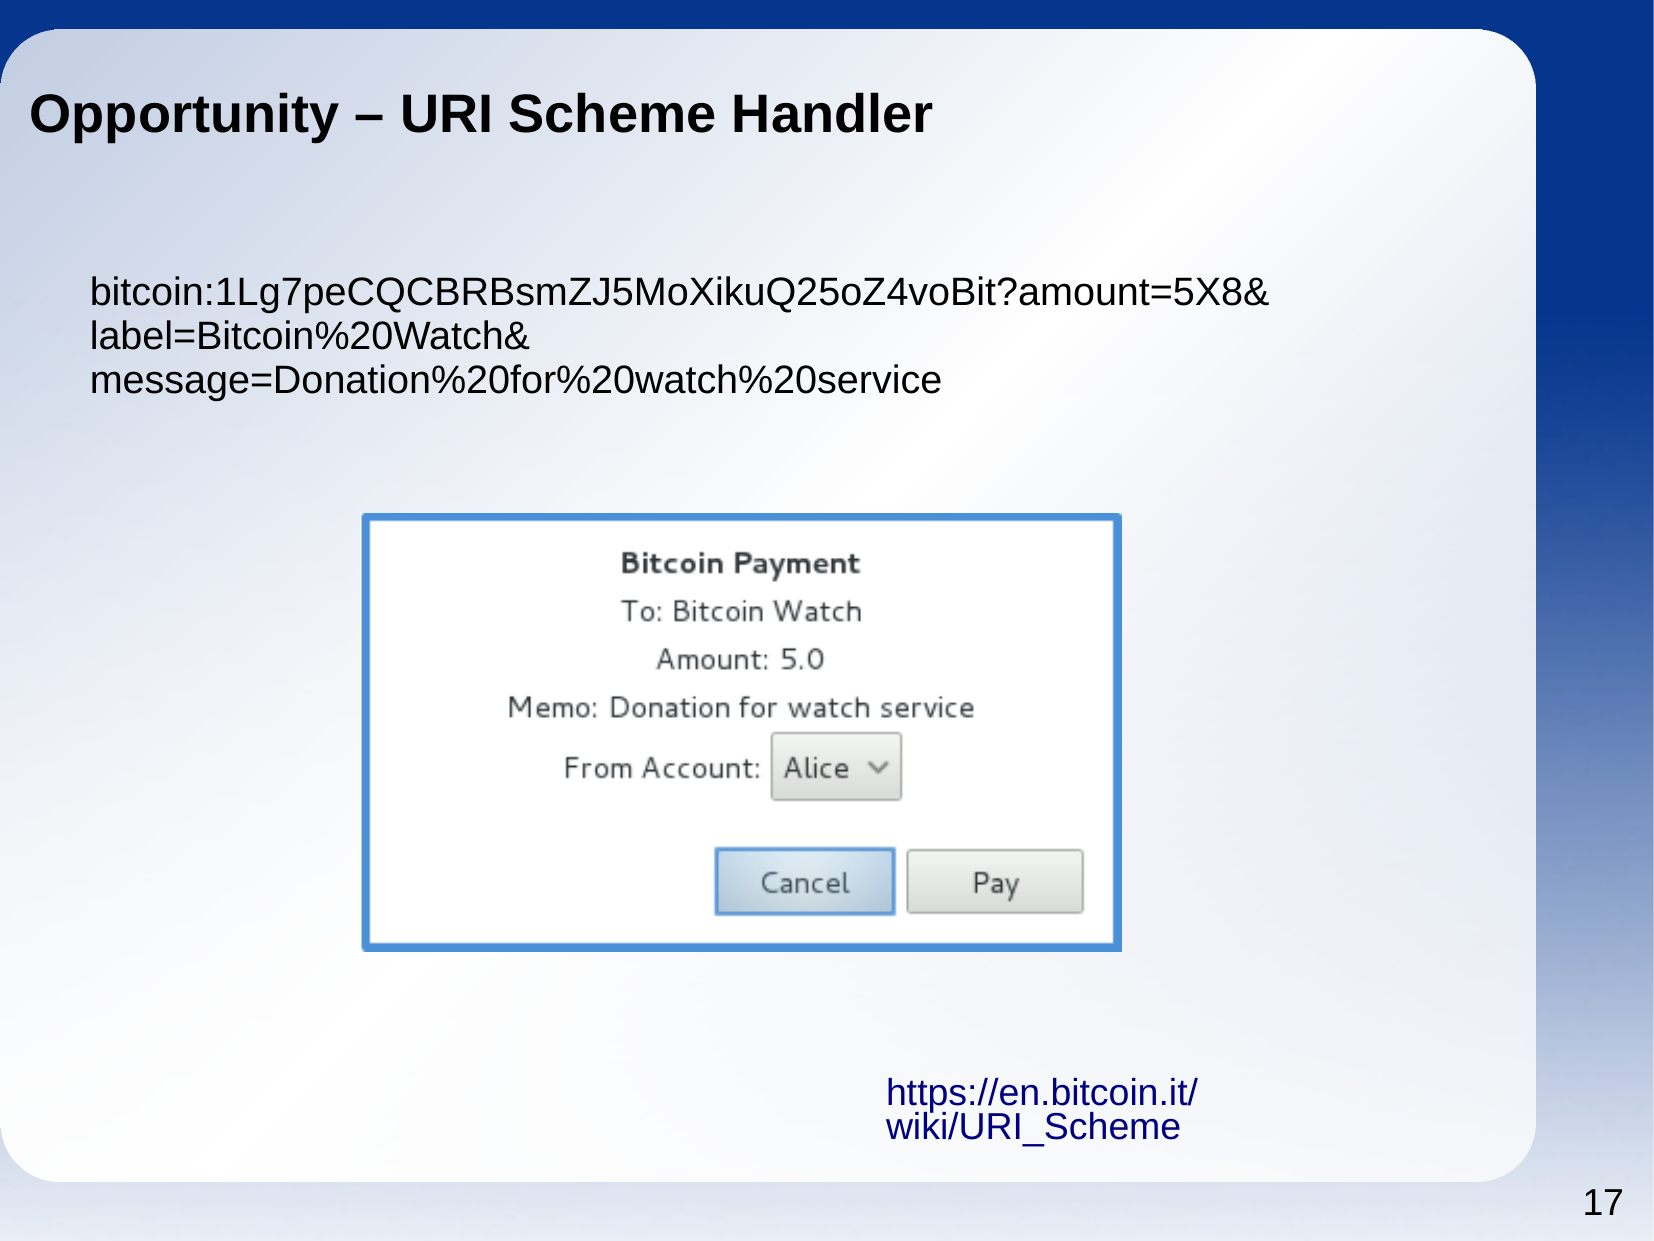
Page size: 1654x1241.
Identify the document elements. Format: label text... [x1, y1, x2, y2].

text_box bitcoin:1Lg7peCQCBRBsmZJ5MoXikuQ25oZ4voBit?amount=5X8& label=Bitcoin%20Watch& message=Donation%20for%20watch%20service [75, 262, 1501, 410]
title Opportunity – URI Scheme Handler [29, 49, 1506, 178]
picture [360, 513, 1122, 952]
picture [0, 0, 1654, 1241]
text_box https://en.bitcoin.it/wiki/URI_Scheme [871, 1063, 1238, 1121]
